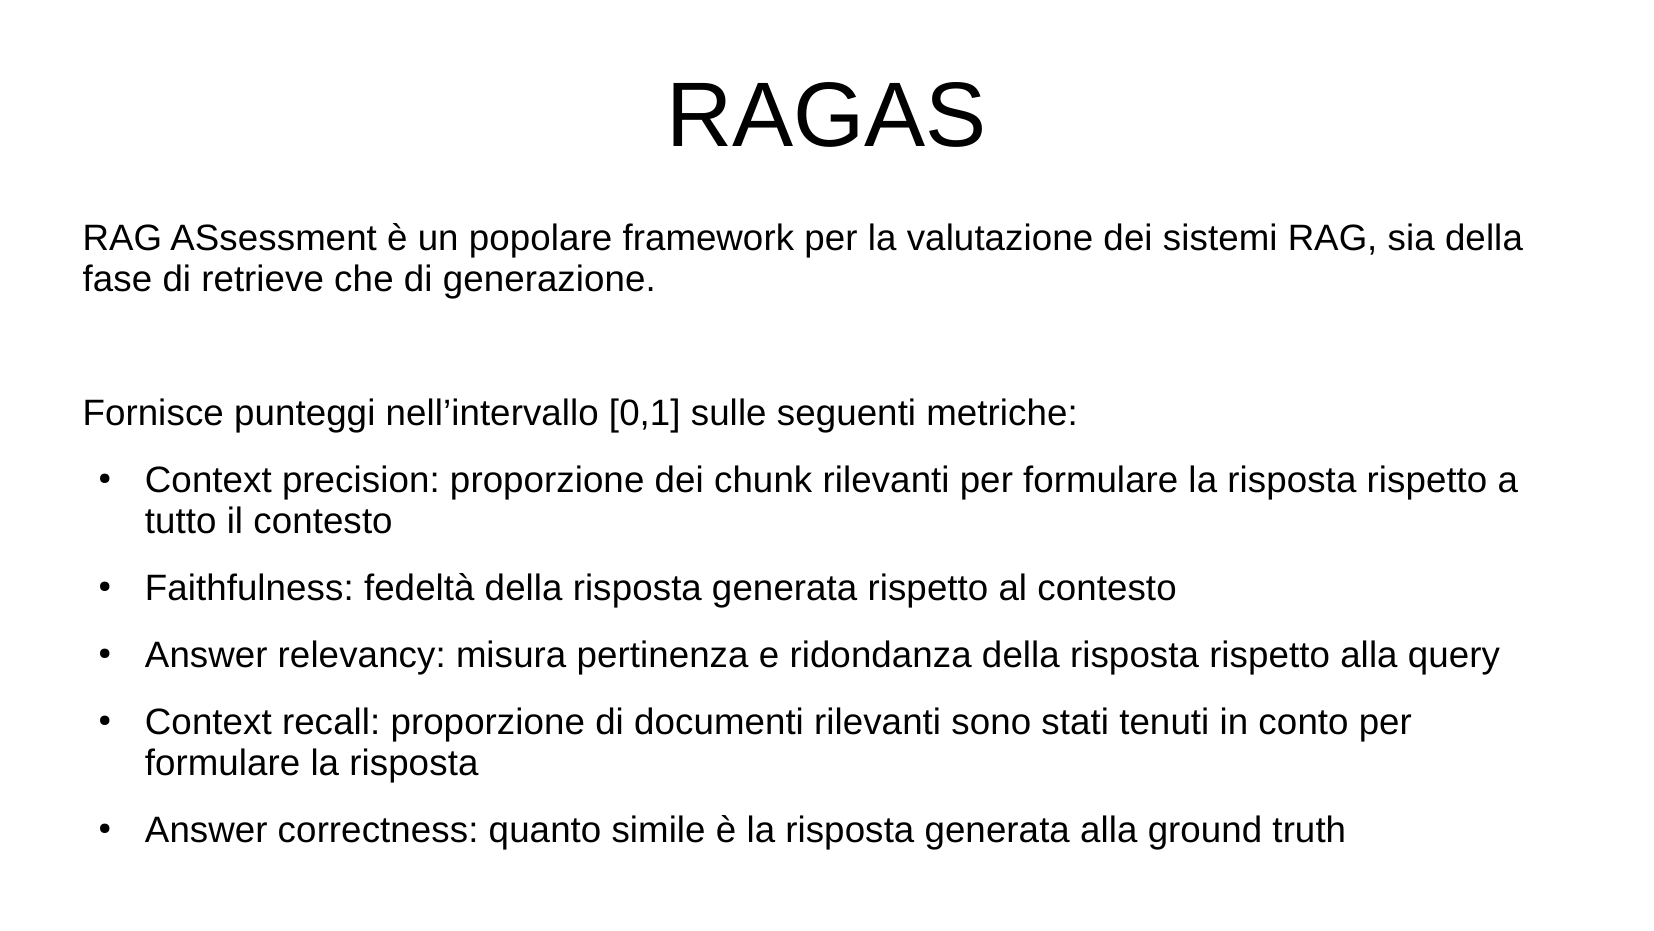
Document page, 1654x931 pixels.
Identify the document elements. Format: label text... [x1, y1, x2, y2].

list RAG ASsessment è un popolare framework per la valutazione dei sistemi RAG, sia della fase di retrieve che di generazione. Fornisce punteggi nell’intervallo [0,1] sulle seguenti metriche: Context precision: proporzione dei chunk rilevanti per formulare la risposta rispetto a tutto il contesto Faithfulness: fedeltà della risposta generata rispetto al contesto Answer relevancy: misura pertinenza e ridondanza della risposta rispetto alla query Context recall: proporzione di documenti rilevanti sono stati tenuti in conto per formulare la risposta Answer correctness: quanto simile è la risposta generata alla ground truth [82, 217, 1571, 857]
title RAGAS [82, 37, 1571, 193]
